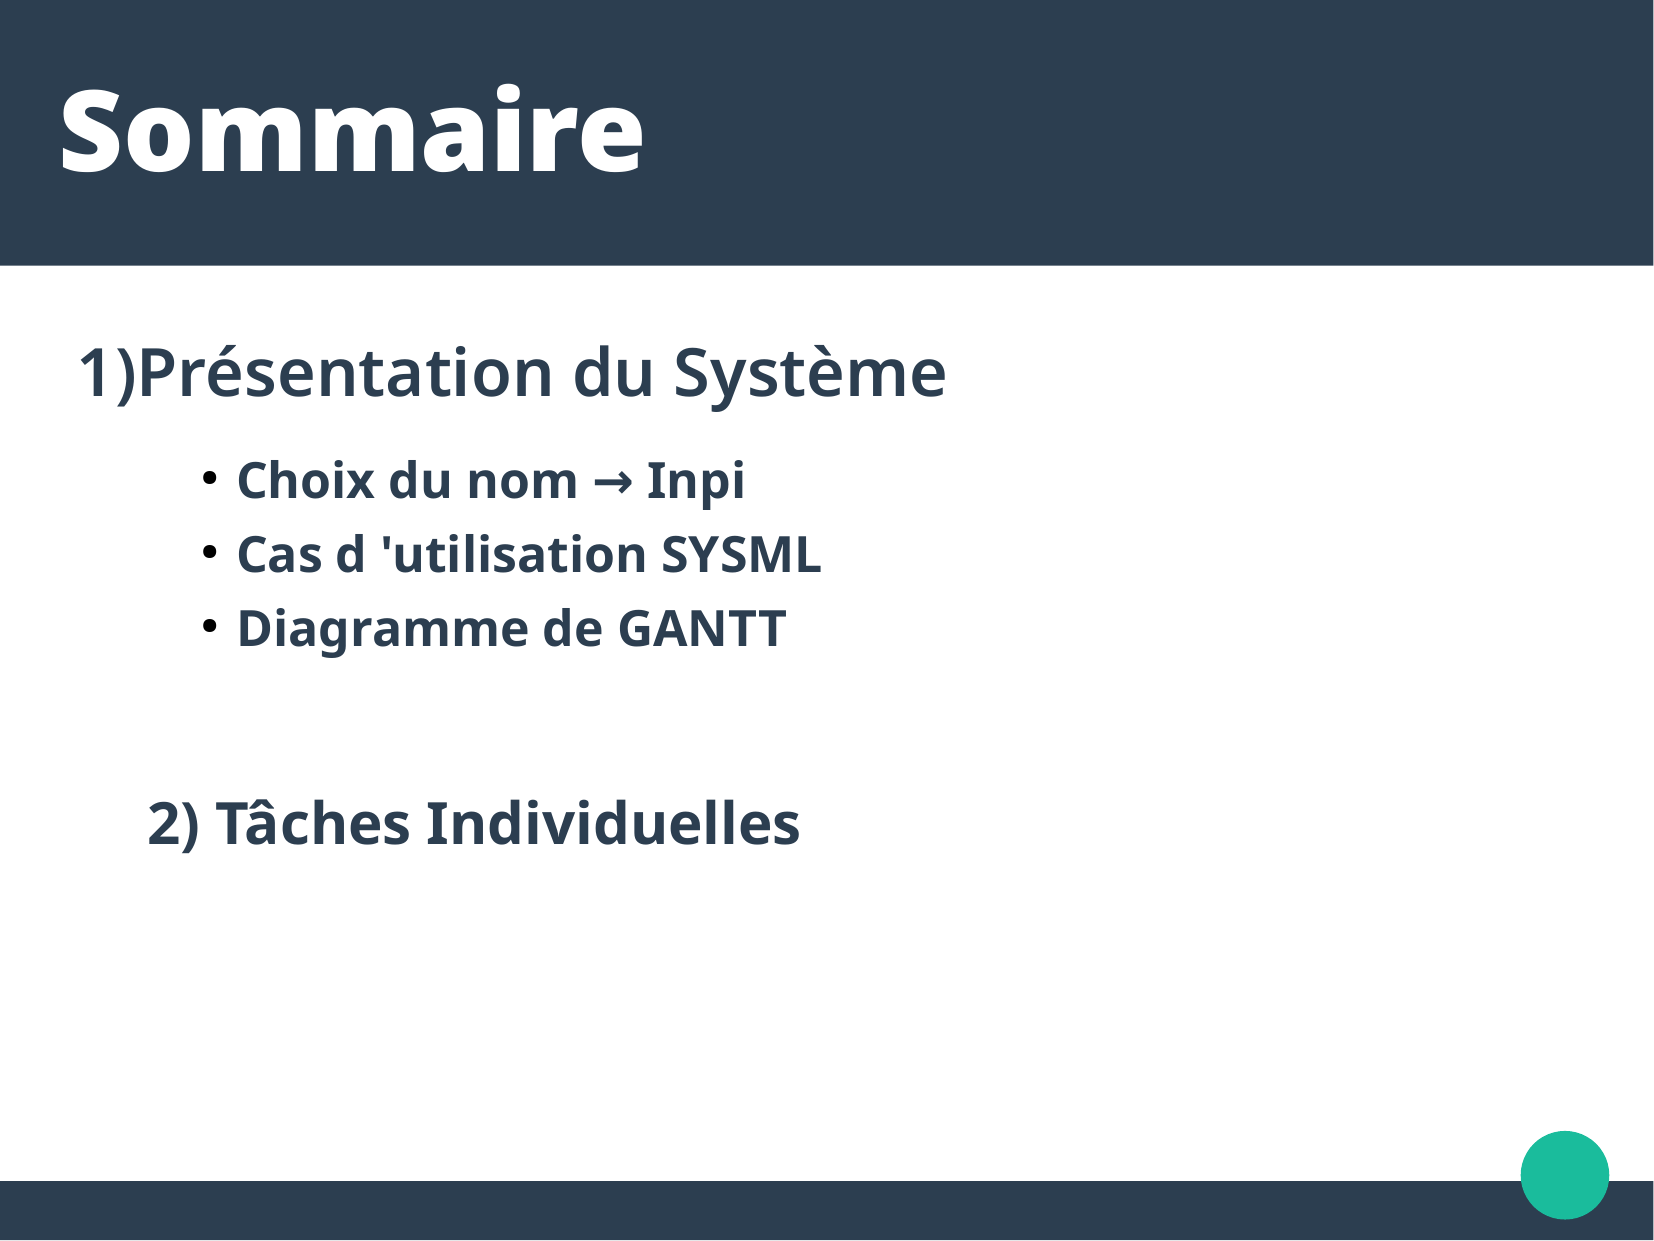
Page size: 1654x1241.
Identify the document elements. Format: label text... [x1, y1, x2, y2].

title Sommaire [59, 49, 1595, 207]
list Présentation du Système Choix du nom → Inpi Cas d 'utilisation SYSML Diagramme de GANTT 2) Tâches Individuelles [59, 324, 1595, 1152]
